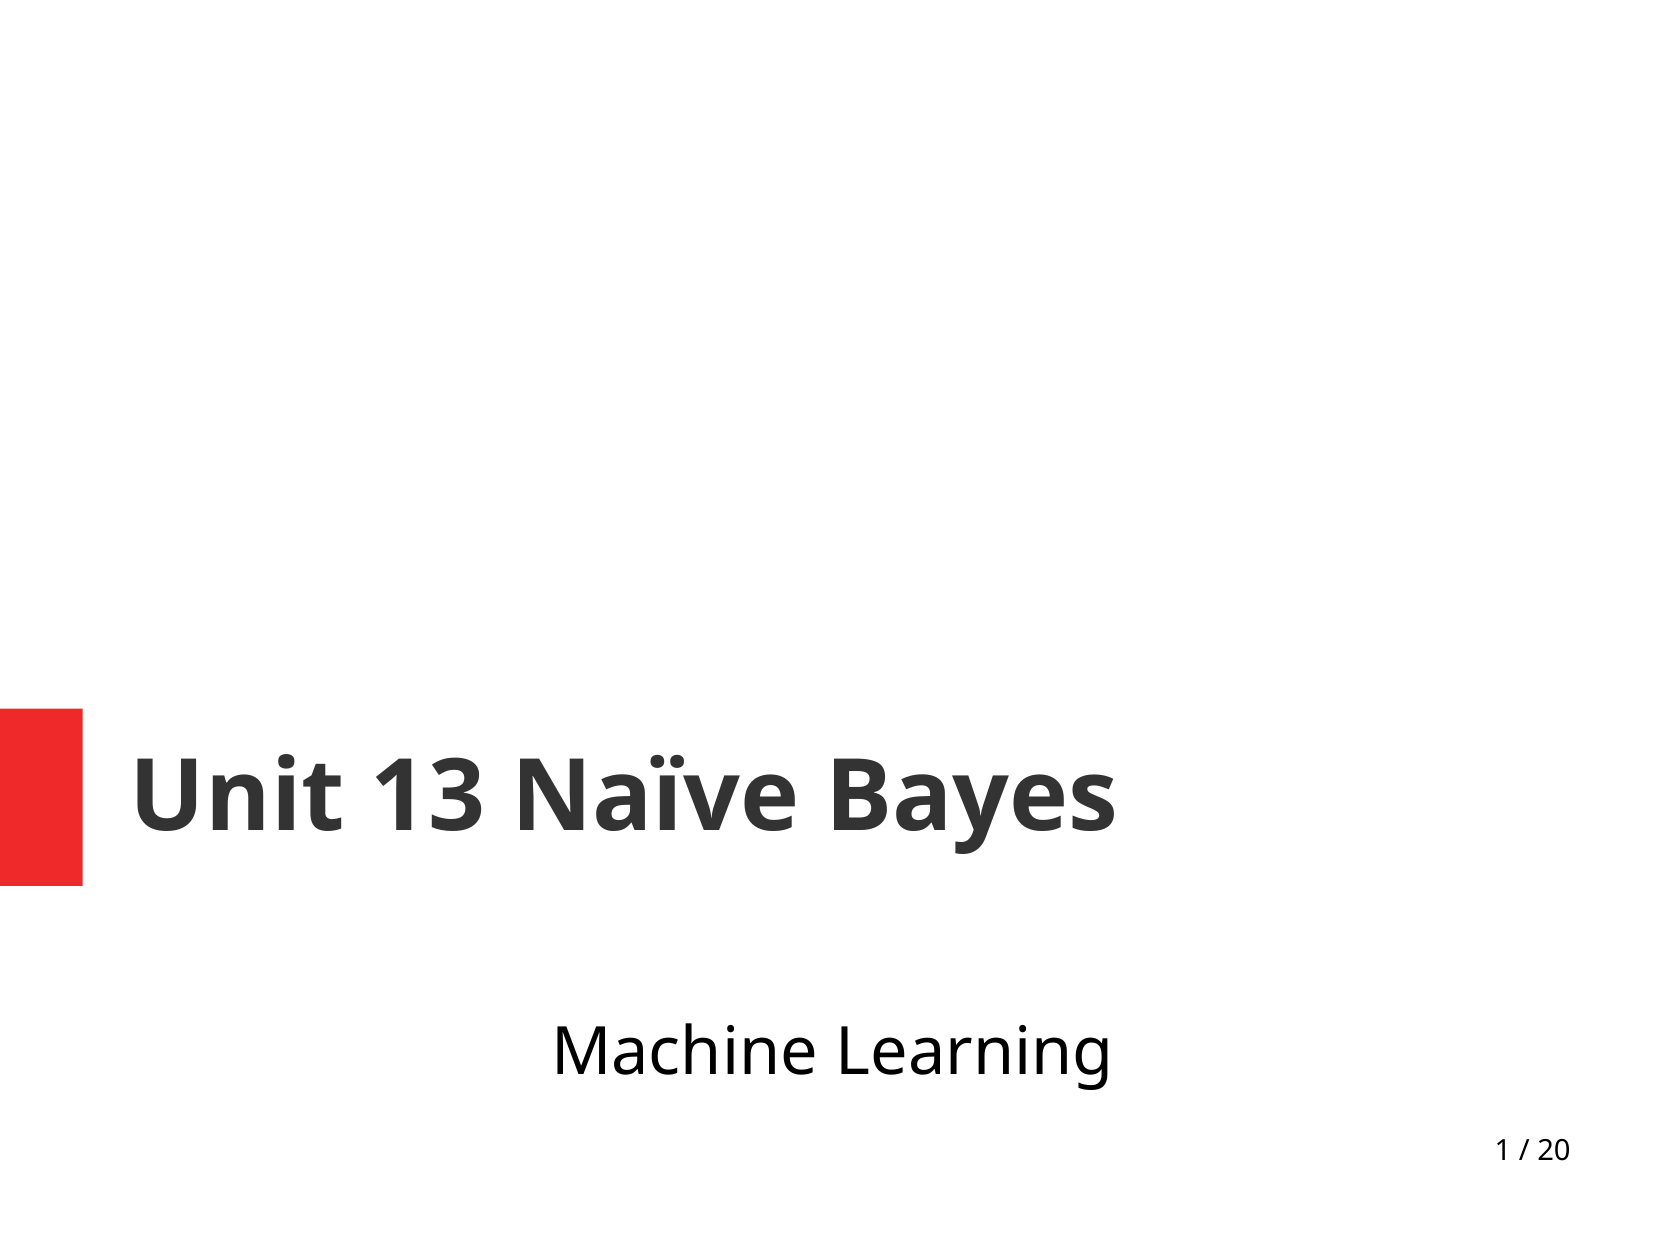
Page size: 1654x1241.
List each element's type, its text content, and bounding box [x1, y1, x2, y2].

title Unit 13 Naïve Bayes [129, 673, 1536, 910]
subtitle Machine Learning [129, 968, 1536, 1130]
